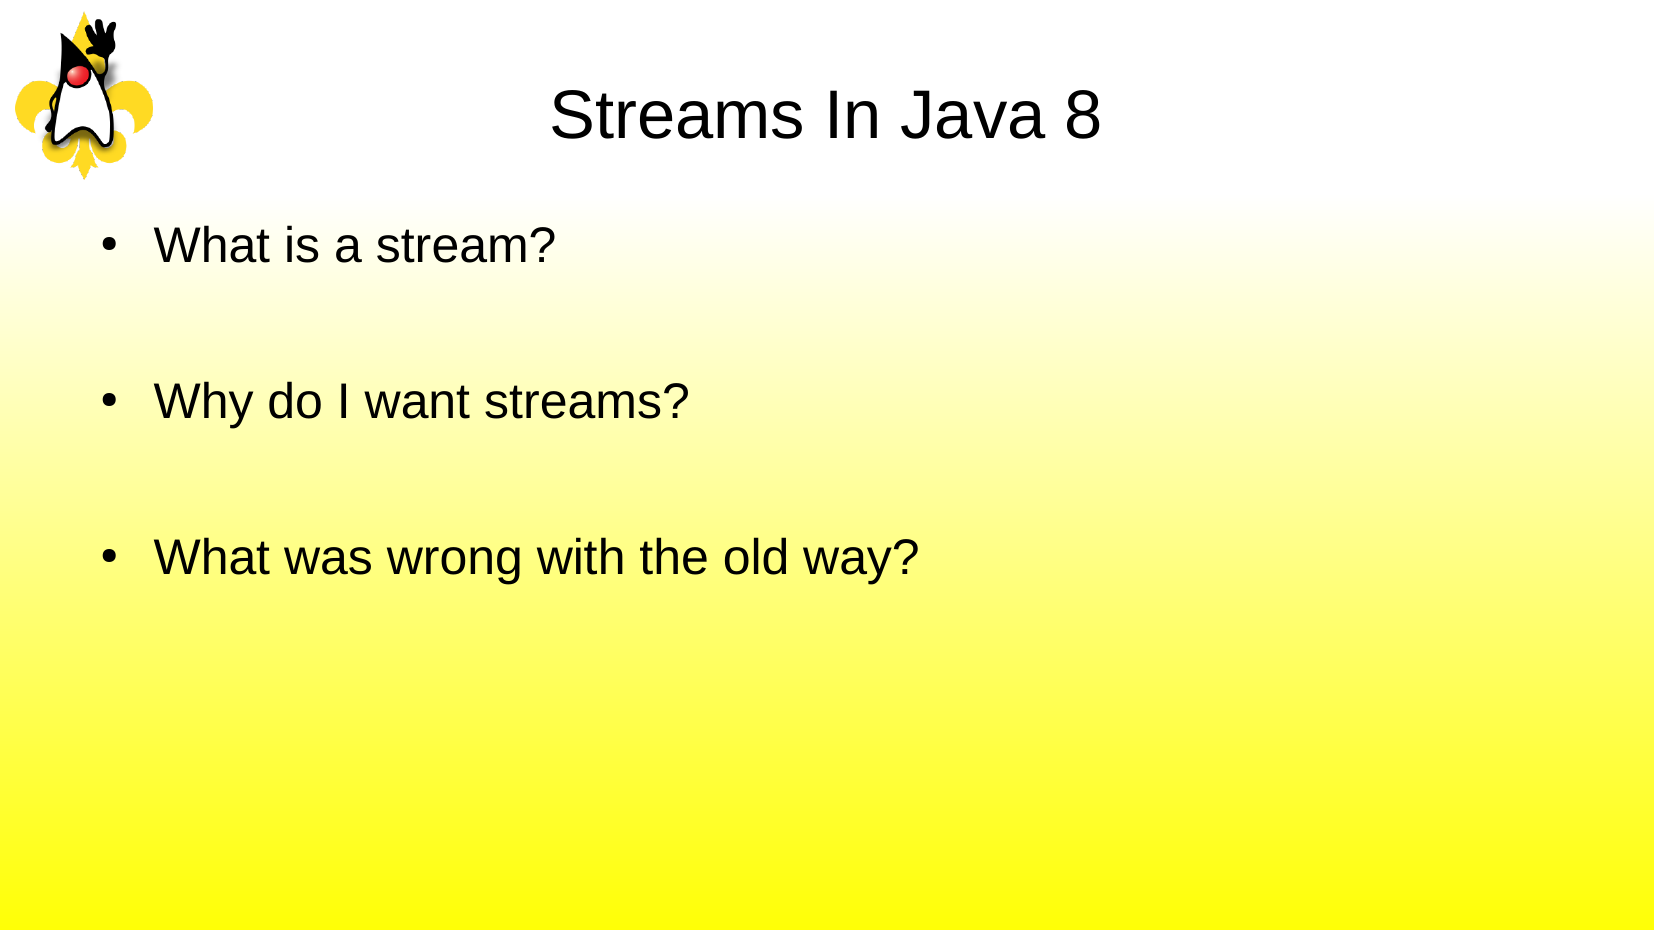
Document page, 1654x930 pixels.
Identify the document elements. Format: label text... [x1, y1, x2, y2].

title Streams In Java 8 [82, 36, 1571, 193]
picture [15, 11, 153, 180]
list What is a stream? Why do I want streams? What was wrong with the old way? [82, 217, 1571, 757]
